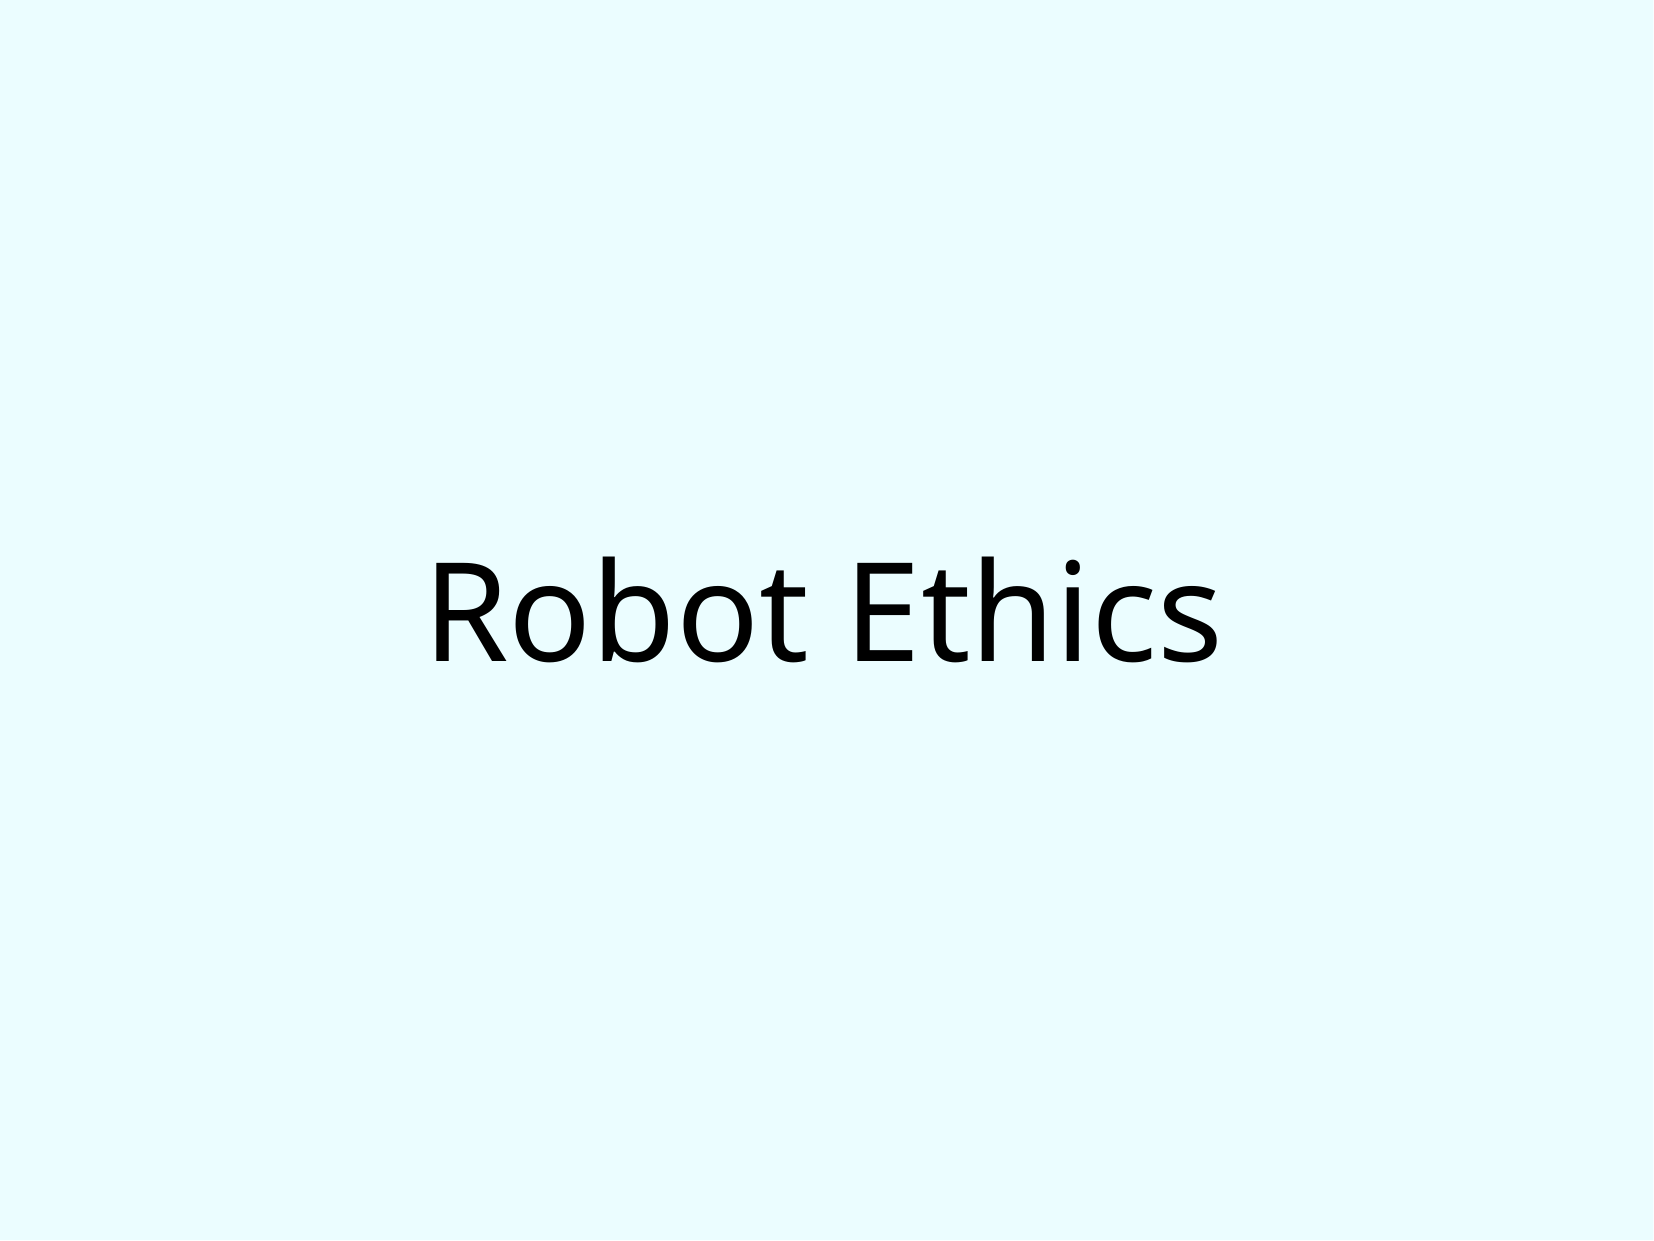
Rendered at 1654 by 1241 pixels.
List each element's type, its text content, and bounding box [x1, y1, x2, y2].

text_box Robot Ethics [79, 0, 1568, 1229]
